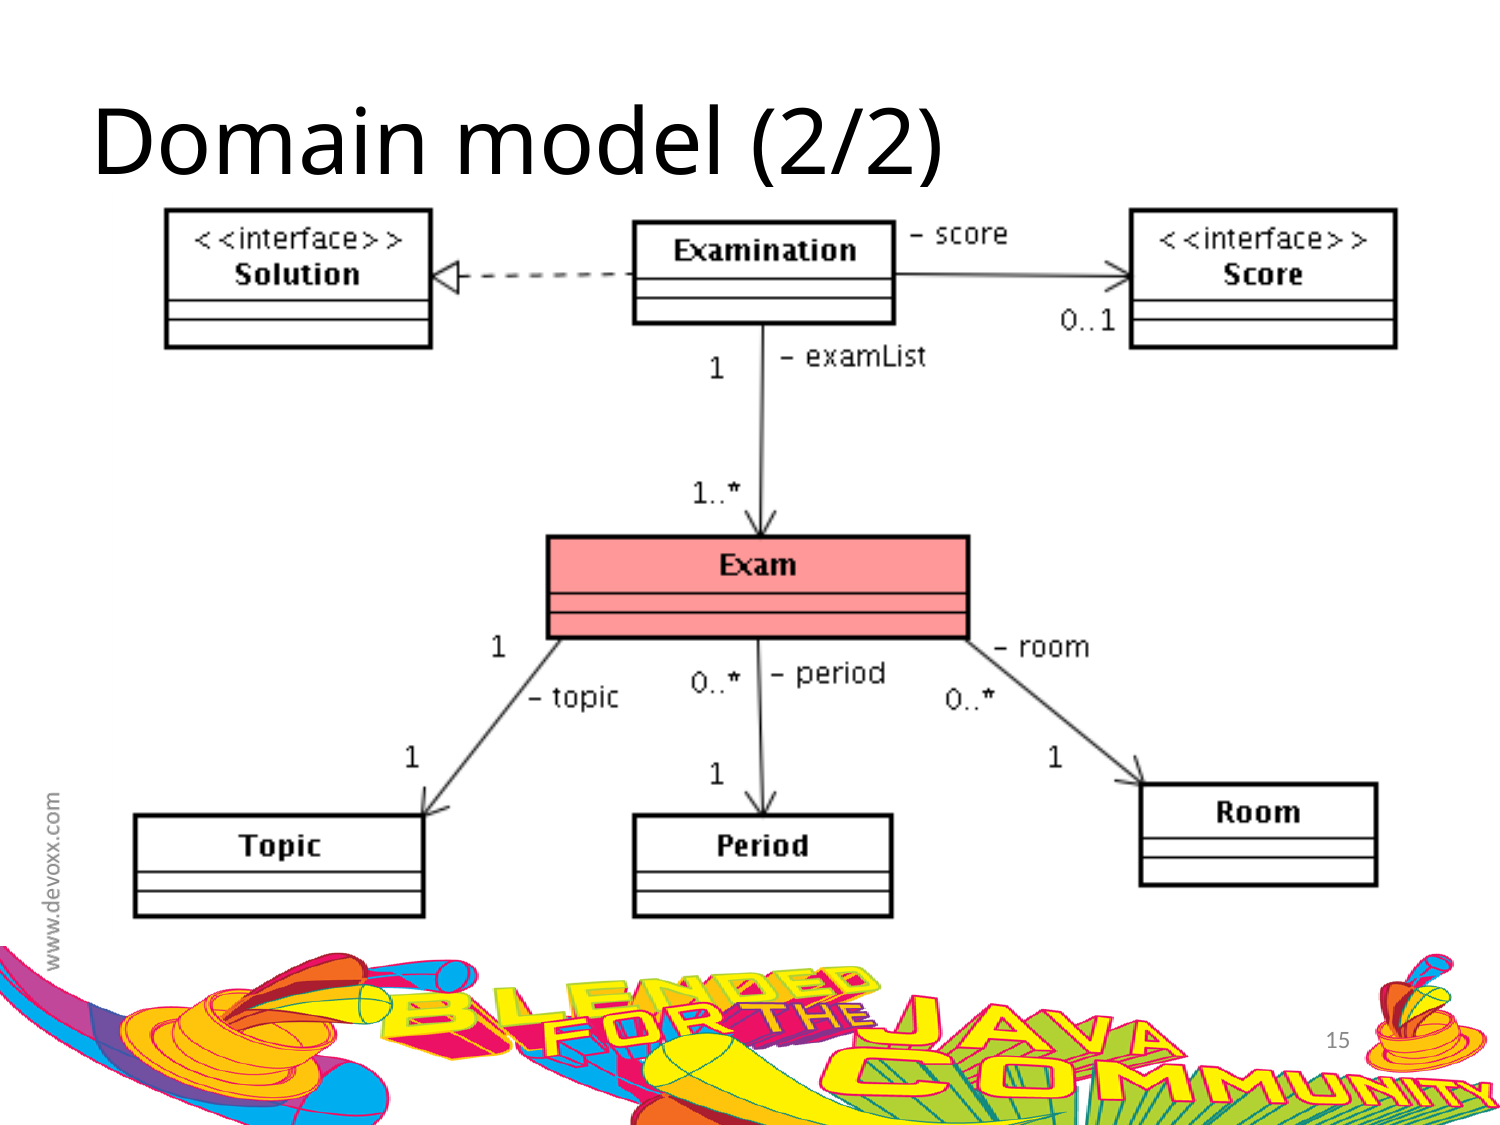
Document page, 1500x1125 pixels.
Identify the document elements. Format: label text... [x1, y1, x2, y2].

picture [0, 757, 1500, 1125]
title Domain model (2/2) [75, 45, 1426, 233]
picture [112, 187, 1420, 941]
